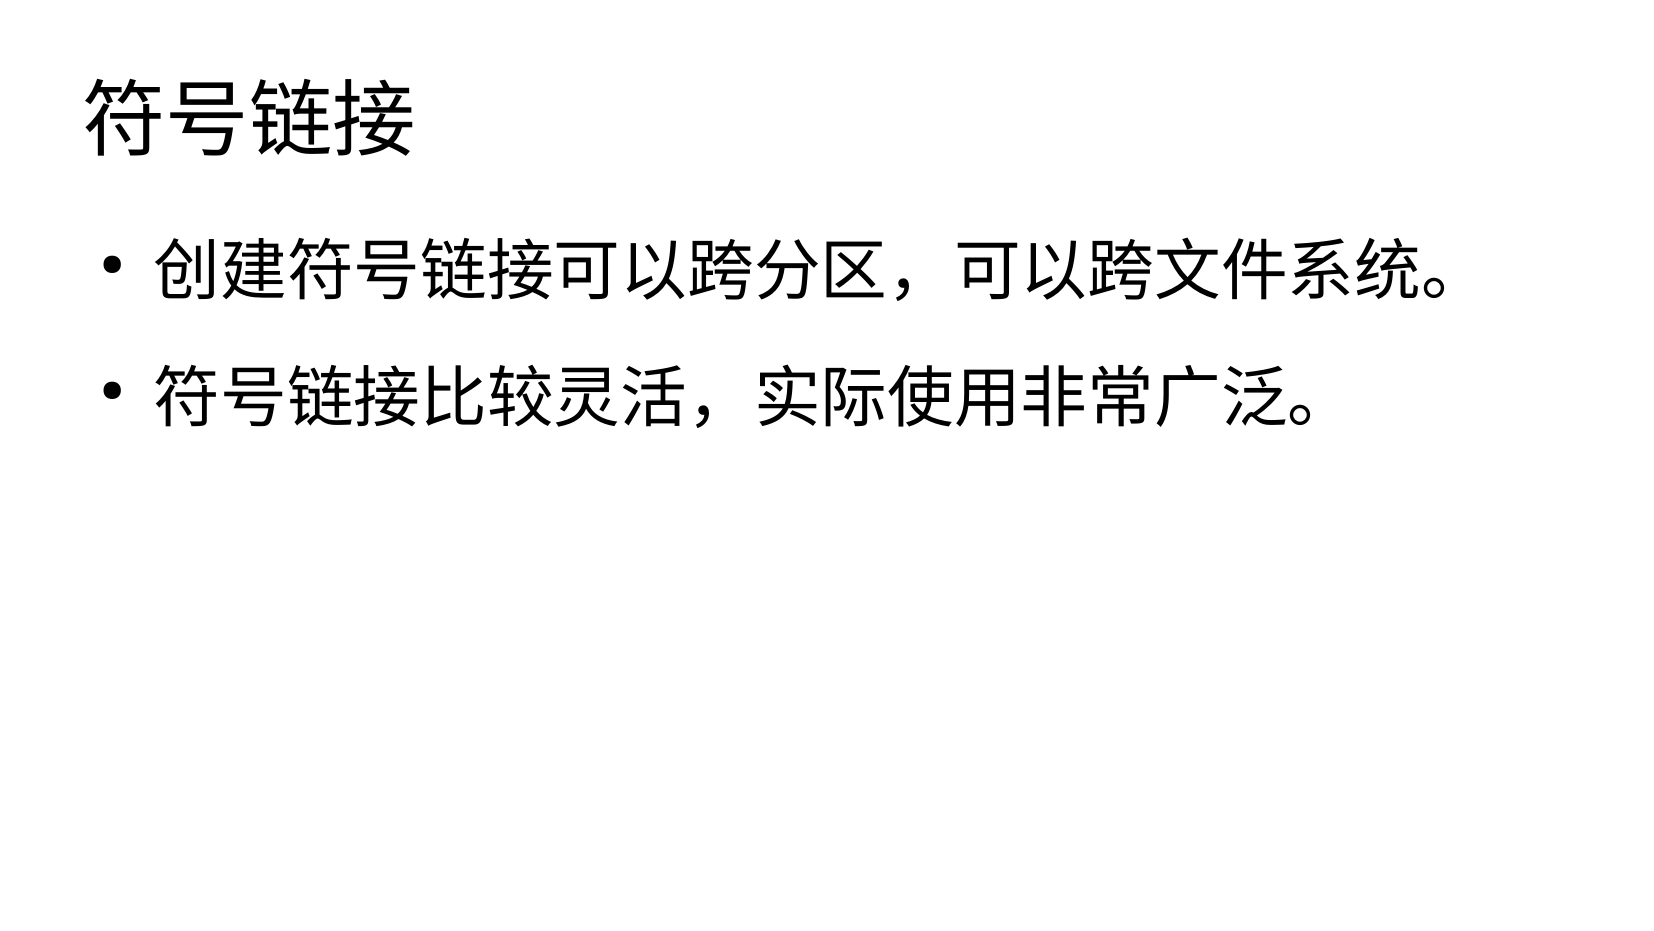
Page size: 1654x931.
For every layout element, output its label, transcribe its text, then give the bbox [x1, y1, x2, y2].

title 符号链接 [82, 37, 1571, 189]
list 创建符号链接可以跨分区，可以跨文件系统。 符号链接比较灵活，实际使用非常广泛。 [82, 217, 1571, 758]
